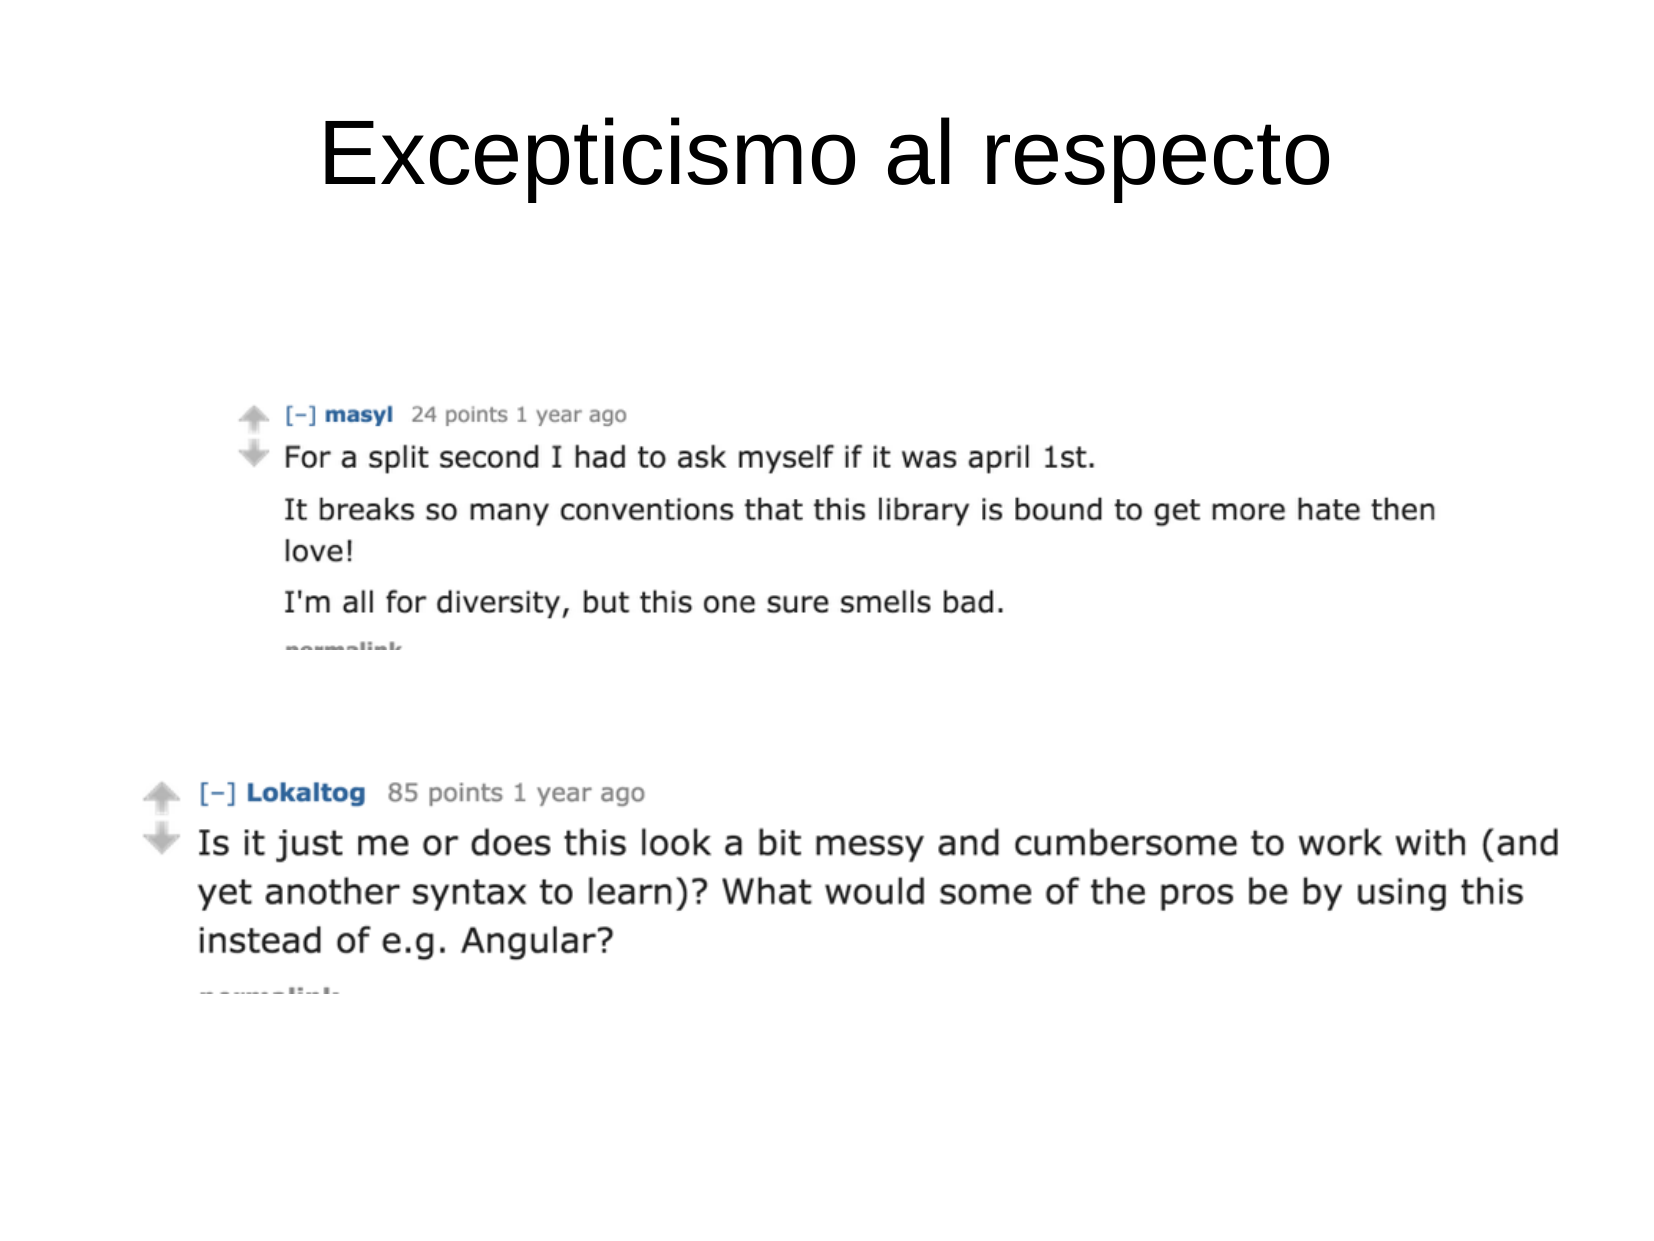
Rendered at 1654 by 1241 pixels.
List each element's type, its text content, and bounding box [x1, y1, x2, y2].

title Excepticismo al respecto [82, 49, 1571, 257]
picture [225, 389, 1453, 650]
picture [130, 767, 1607, 994]
